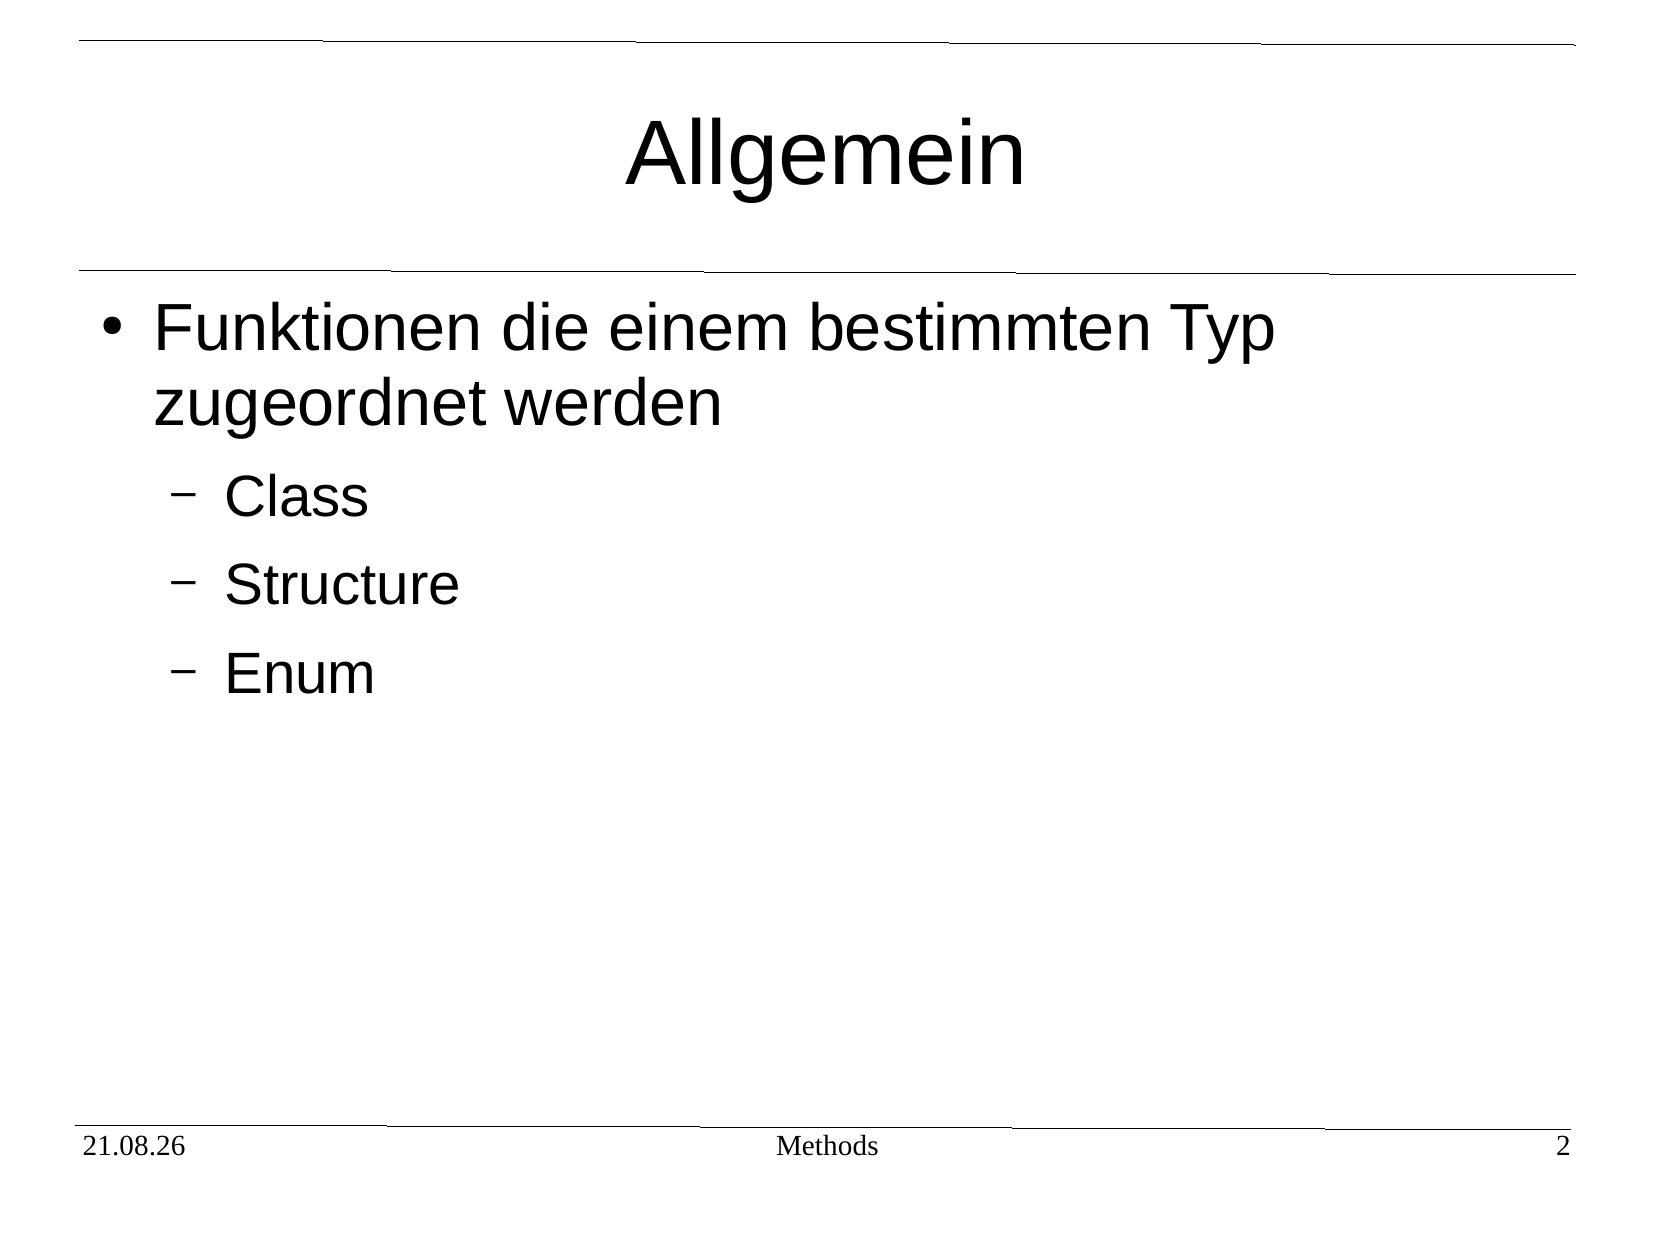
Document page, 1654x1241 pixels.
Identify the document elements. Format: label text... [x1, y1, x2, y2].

list Funktionen die einem bestimmten Typ zugeordnet werden Class Structure Enum [82, 290, 1571, 1096]
title Allgemein [82, 49, 1571, 257]
